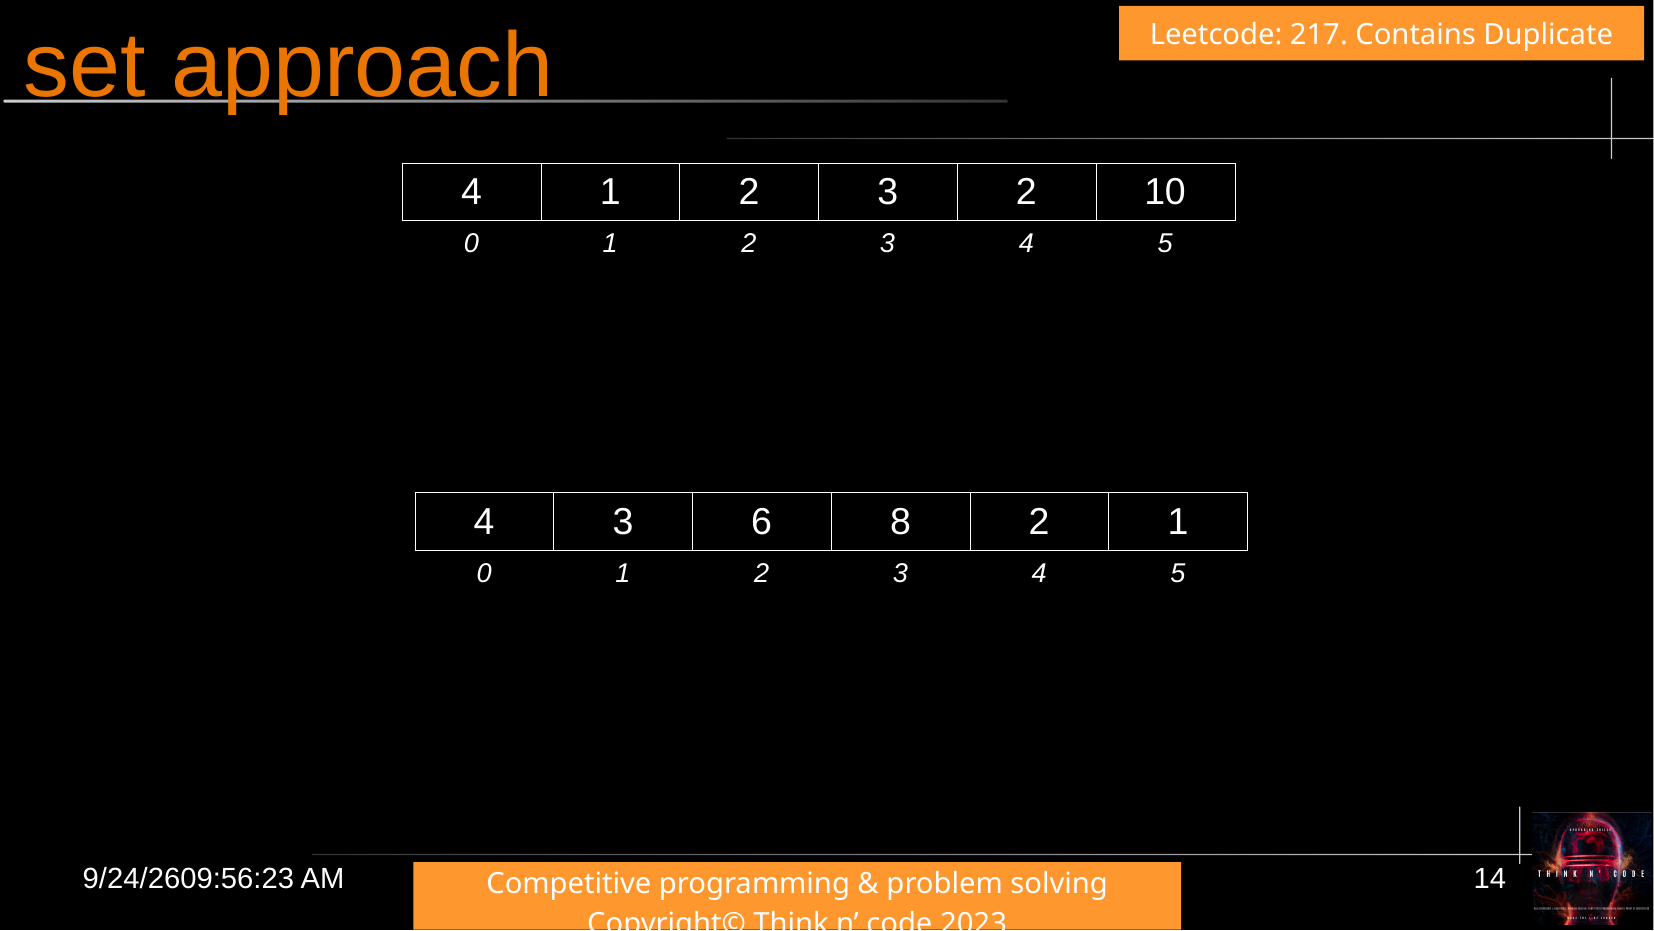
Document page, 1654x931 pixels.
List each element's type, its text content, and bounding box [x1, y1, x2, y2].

table_header 2 [971, 493, 1108, 550]
table_cell 1 [554, 551, 692, 607]
table_cell 4 [957, 221, 1096, 278]
table_cell 3 [831, 551, 970, 607]
table_cell 5 [1108, 551, 1247, 607]
table_header 6 [693, 493, 831, 550]
table_header 1 [542, 164, 679, 220]
table_cell 0 [402, 221, 541, 278]
table_header 10 [1097, 164, 1235, 220]
table_header 3 [554, 493, 692, 550]
table_cell 2 [679, 221, 818, 278]
picture [1532, 812, 1652, 925]
table_header 3 [819, 164, 957, 220]
table_cell 0 [415, 551, 554, 607]
table_header 1 [1109, 493, 1247, 550]
table_header 8 [832, 493, 970, 550]
table_cell 1 [541, 221, 679, 278]
table_header 2 [680, 164, 818, 220]
table_cell 3 [818, 221, 957, 278]
table_header 4 [416, 493, 553, 550]
table_header 2 [958, 164, 1096, 220]
table_cell 4 [970, 551, 1108, 607]
table_cell 2 [692, 551, 831, 607]
table_cell 5 [1096, 221, 1235, 278]
title set approach [23, 11, 1589, 119]
table_header 4 [403, 164, 541, 220]
